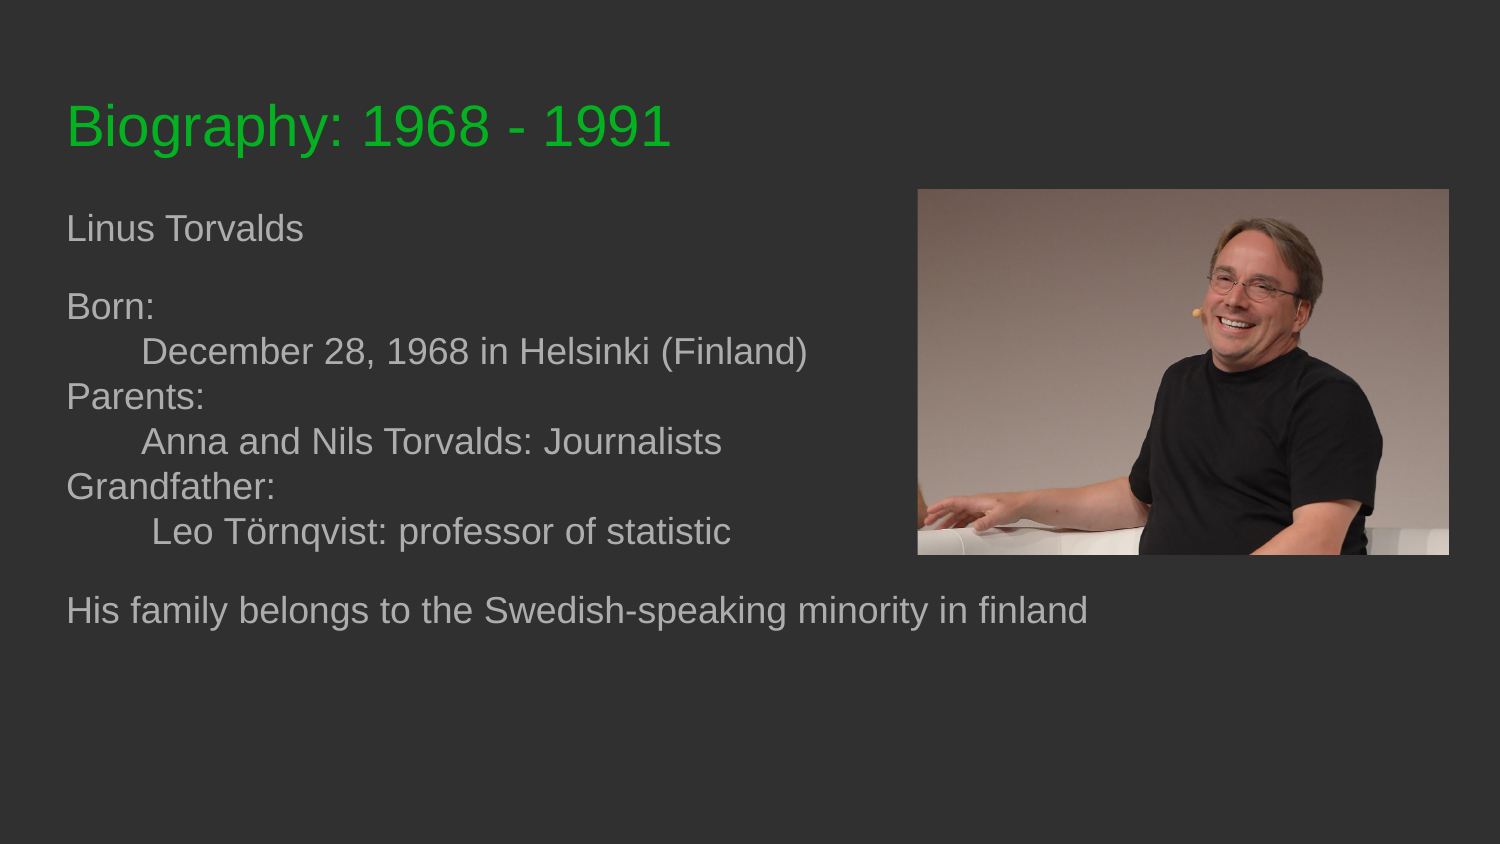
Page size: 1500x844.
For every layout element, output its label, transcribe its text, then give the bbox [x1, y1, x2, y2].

list Linus Torvalds Born: December 28, 1968 in Helsinki (Finland) Parents: Anna and Nils Torvalds: Journalists Grandfather: Leo Törnqvist: professor of statistic His family belongs to the Swedish-speaking minority in finland [51, 189, 1449, 750]
title Biography: 1968 - 1991 [51, 72, 1449, 167]
picture [917, 189, 1449, 555]
